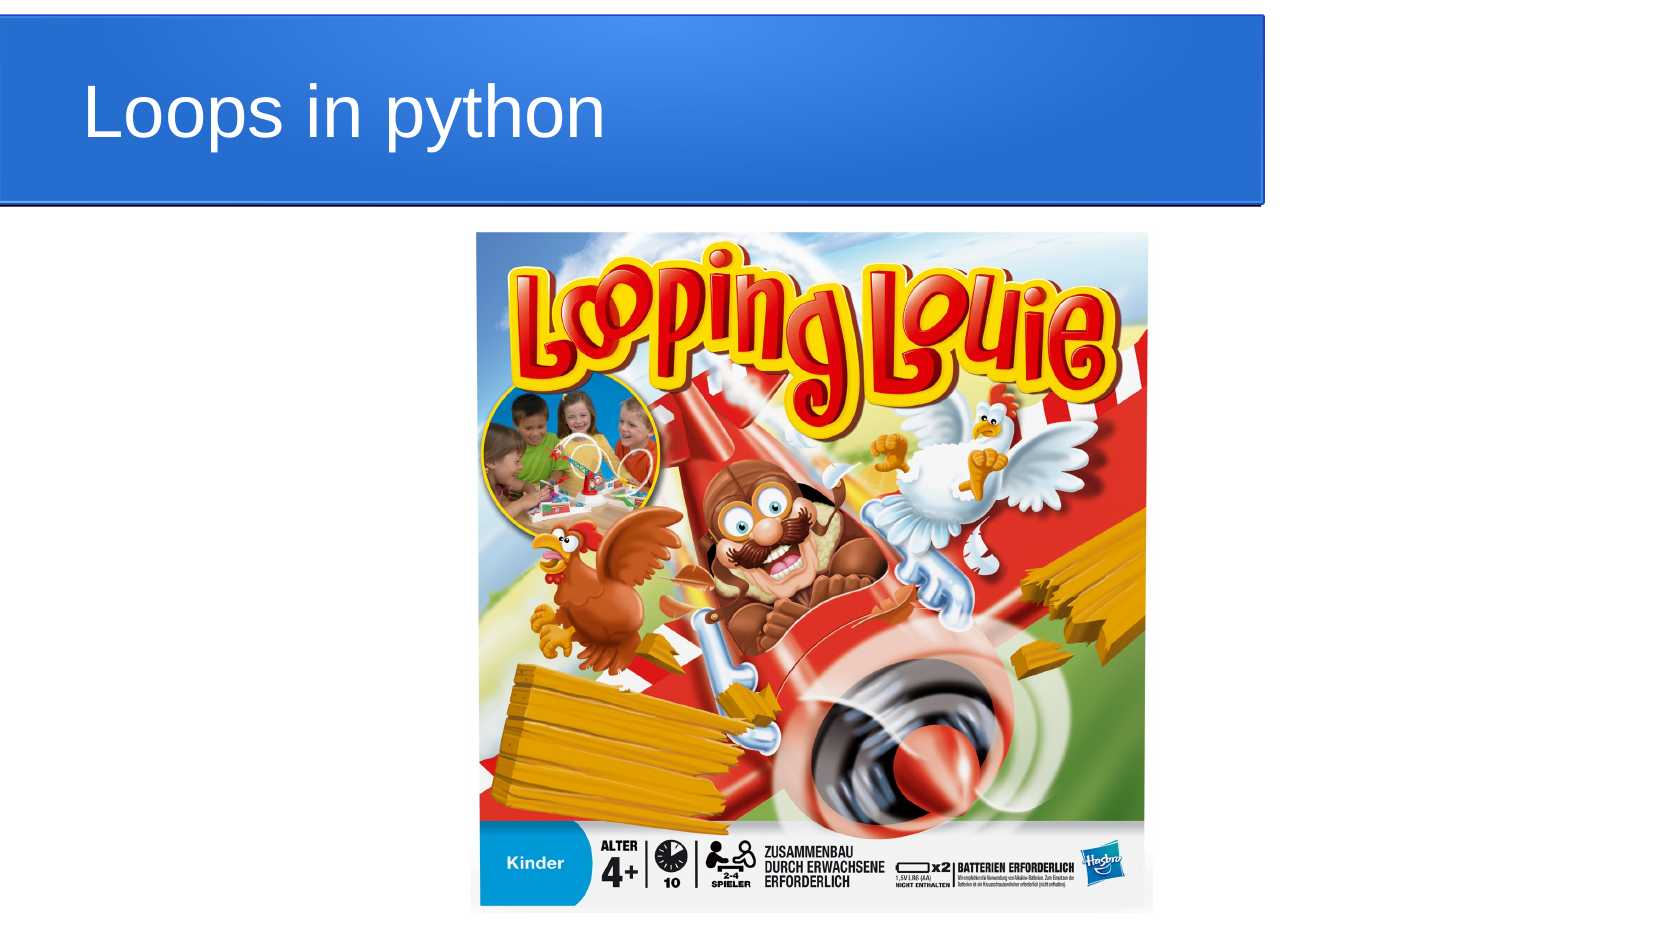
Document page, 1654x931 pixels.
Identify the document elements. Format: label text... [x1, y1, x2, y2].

title Loops in python [82, 35, 1235, 189]
picture [467, 224, 1156, 913]
